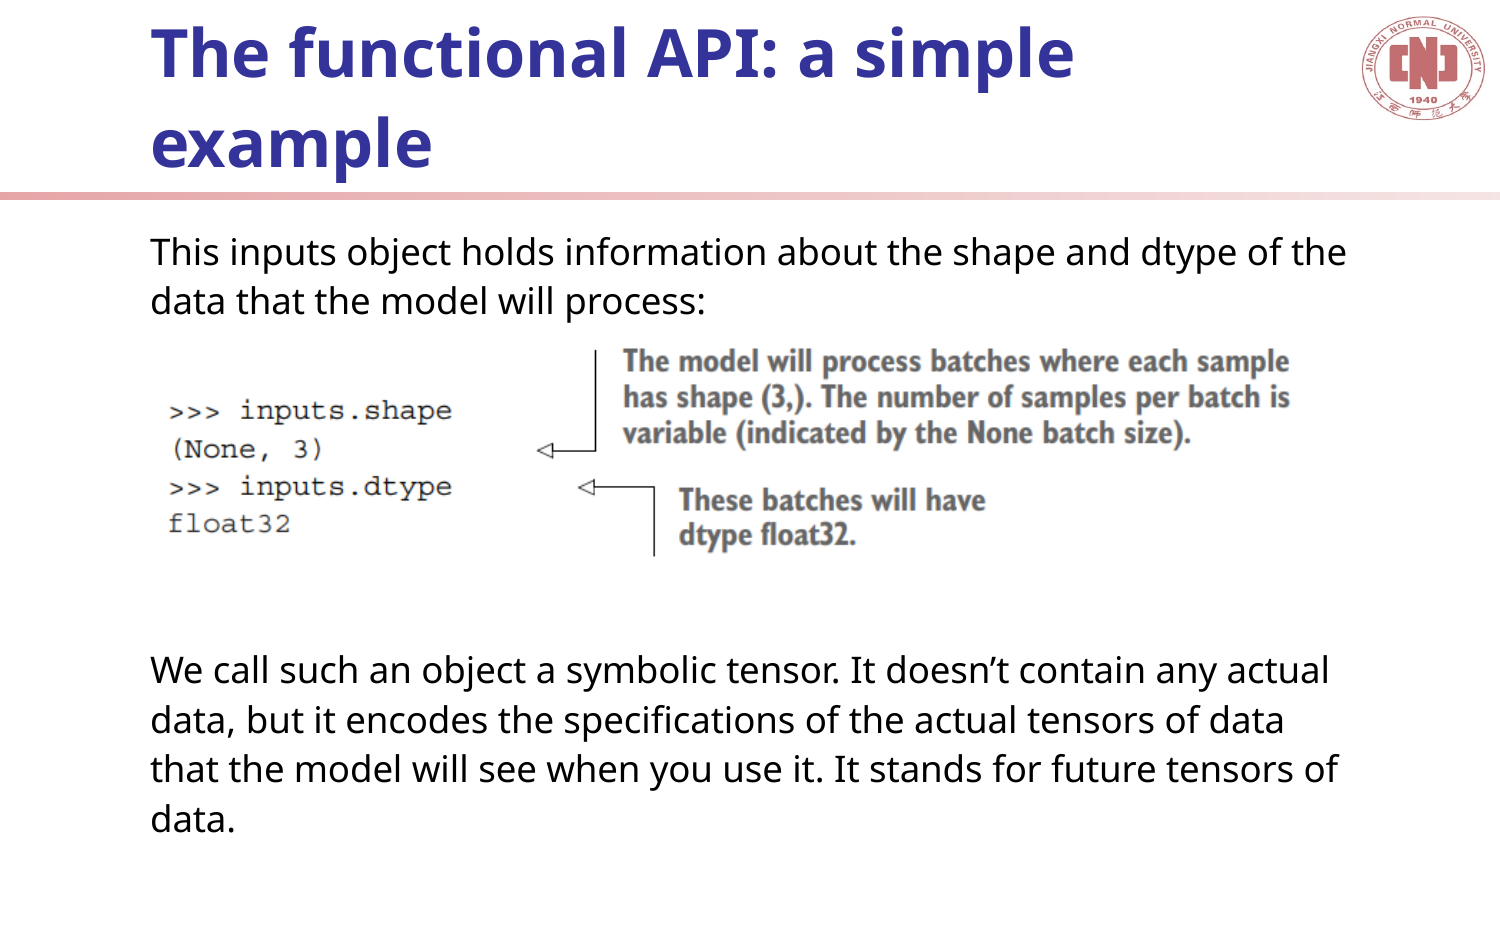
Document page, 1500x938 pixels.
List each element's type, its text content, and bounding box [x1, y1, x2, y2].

picture [150, 343, 1309, 571]
list This inputs object holds information about the shape and dtype of the data that the model will process: We call such an object a symbolic tensor. It doesn’t contain any actual data, but it encodes the specifications of the actual tensors of data that the model will see when you use it. It stands for future tensors of data. [150, 226, 1351, 853]
picture [1360, 15, 1486, 121]
title The functional API: a simple example [150, 109, 1351, 188]
